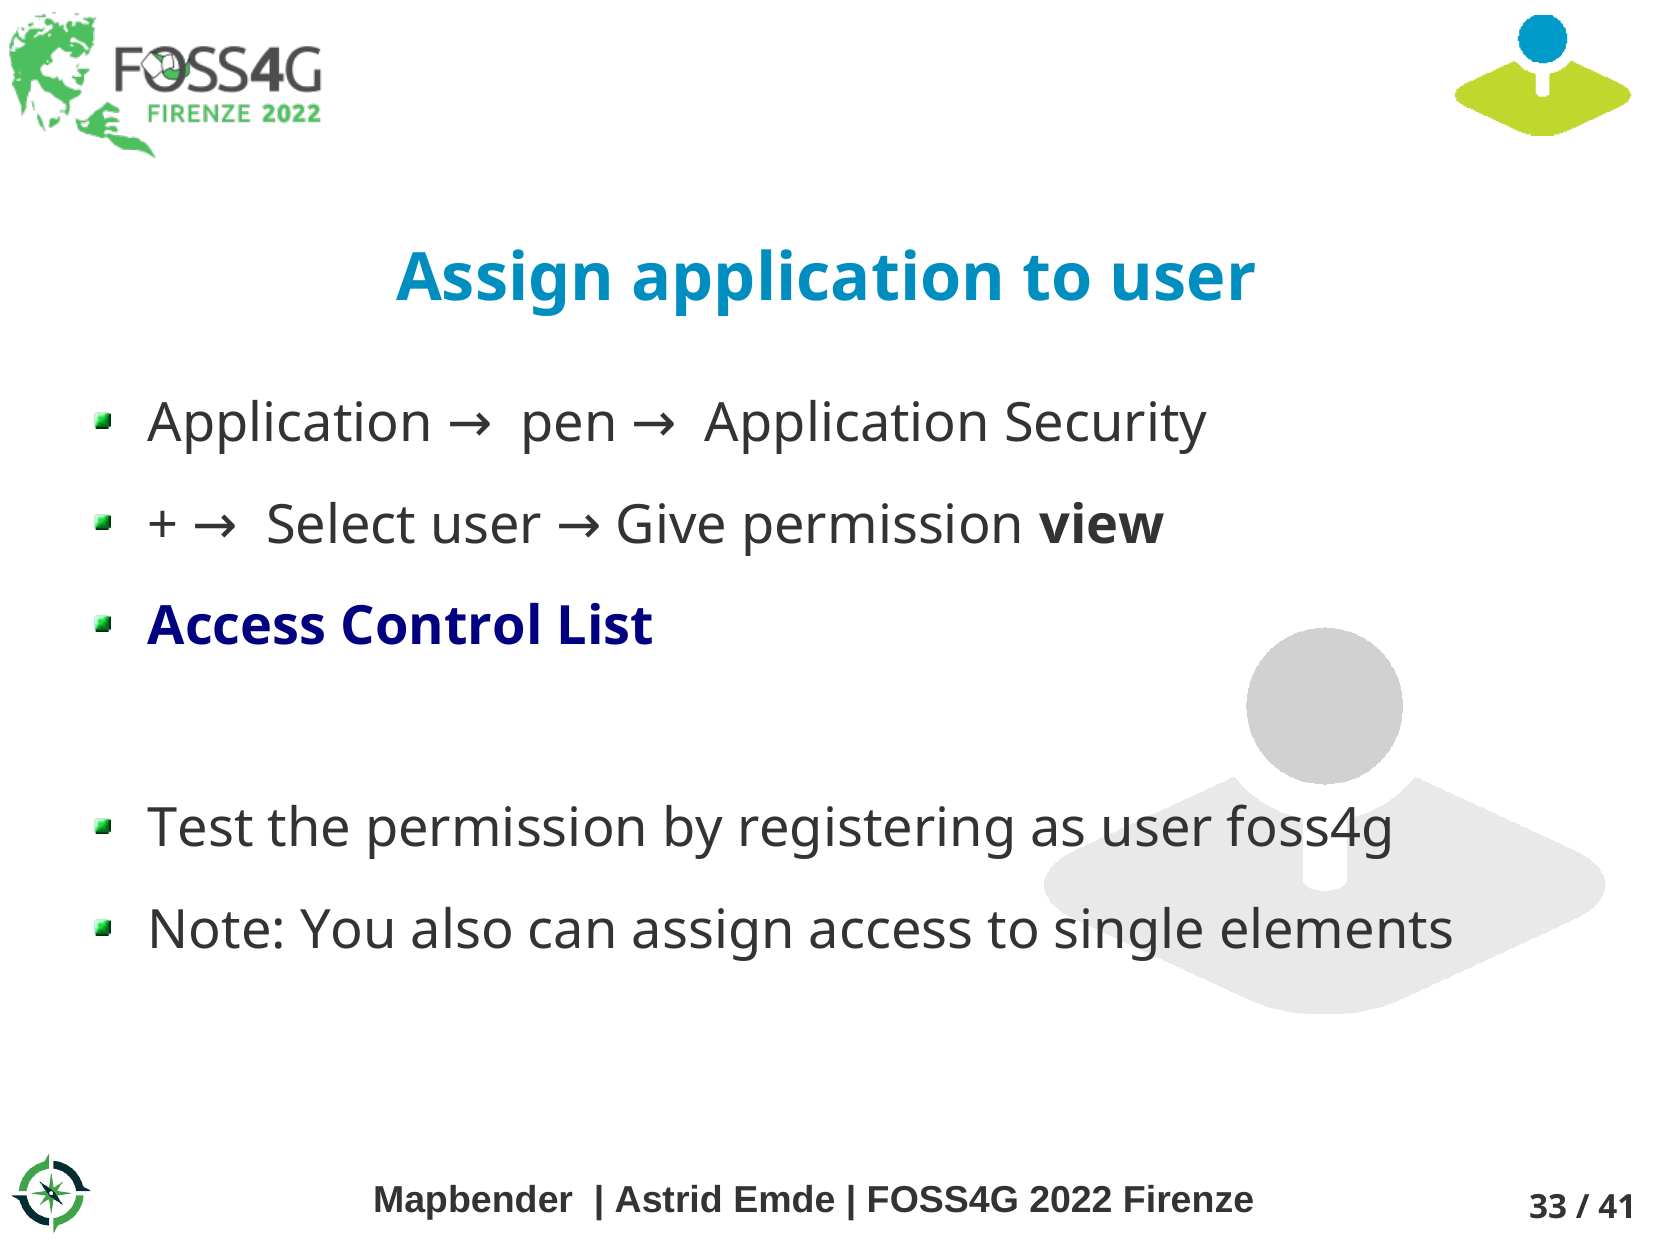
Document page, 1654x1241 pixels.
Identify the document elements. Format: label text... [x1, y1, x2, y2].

list Application → pen → Application Security + → Select user → Give permission view Access Control List Test the permission by registering as user foss4g Note: You also can assign access to single elements [76, 383, 1565, 1188]
picture [1455, 15, 1633, 136]
title Assign application to user [82, 208, 1571, 342]
picture [10, 1152, 92, 1234]
picture [0, 12, 376, 158]
